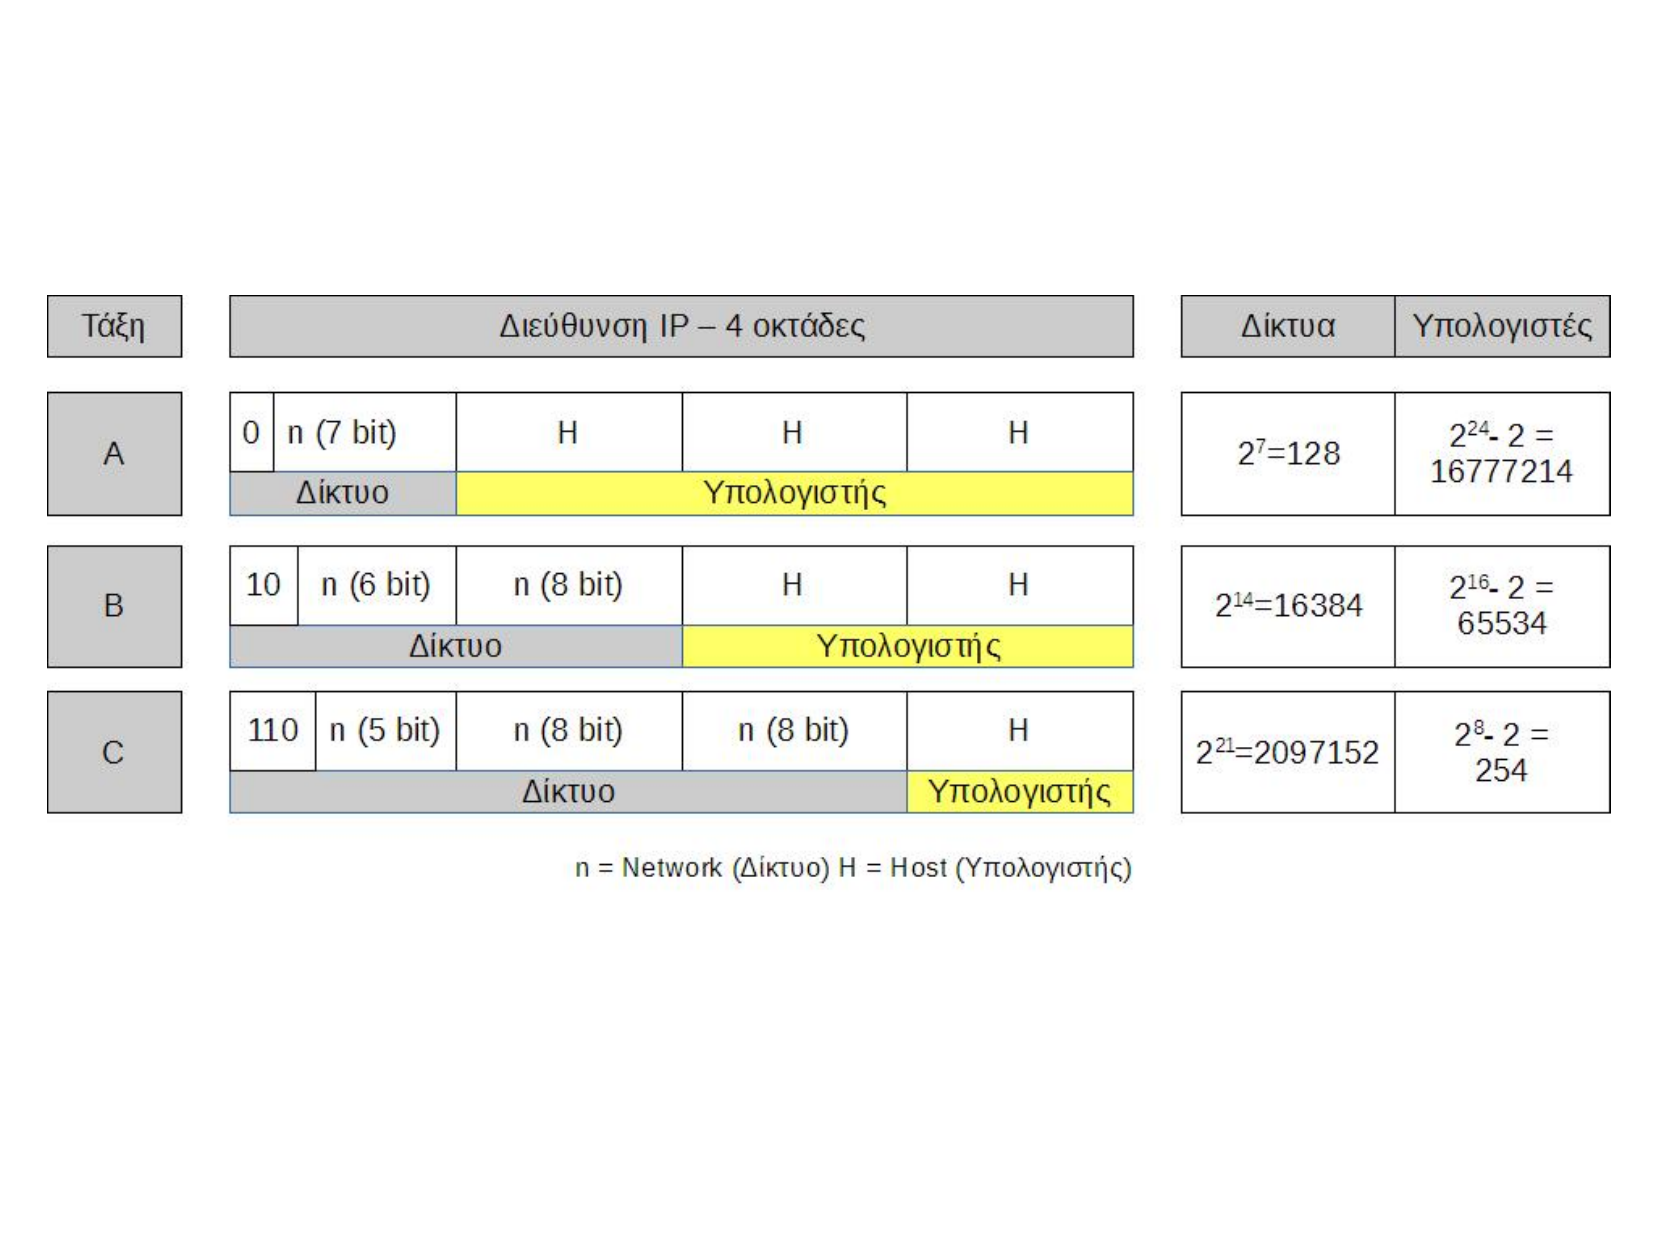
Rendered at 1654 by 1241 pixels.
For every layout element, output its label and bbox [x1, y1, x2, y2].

picture [47, 295, 1611, 898]
